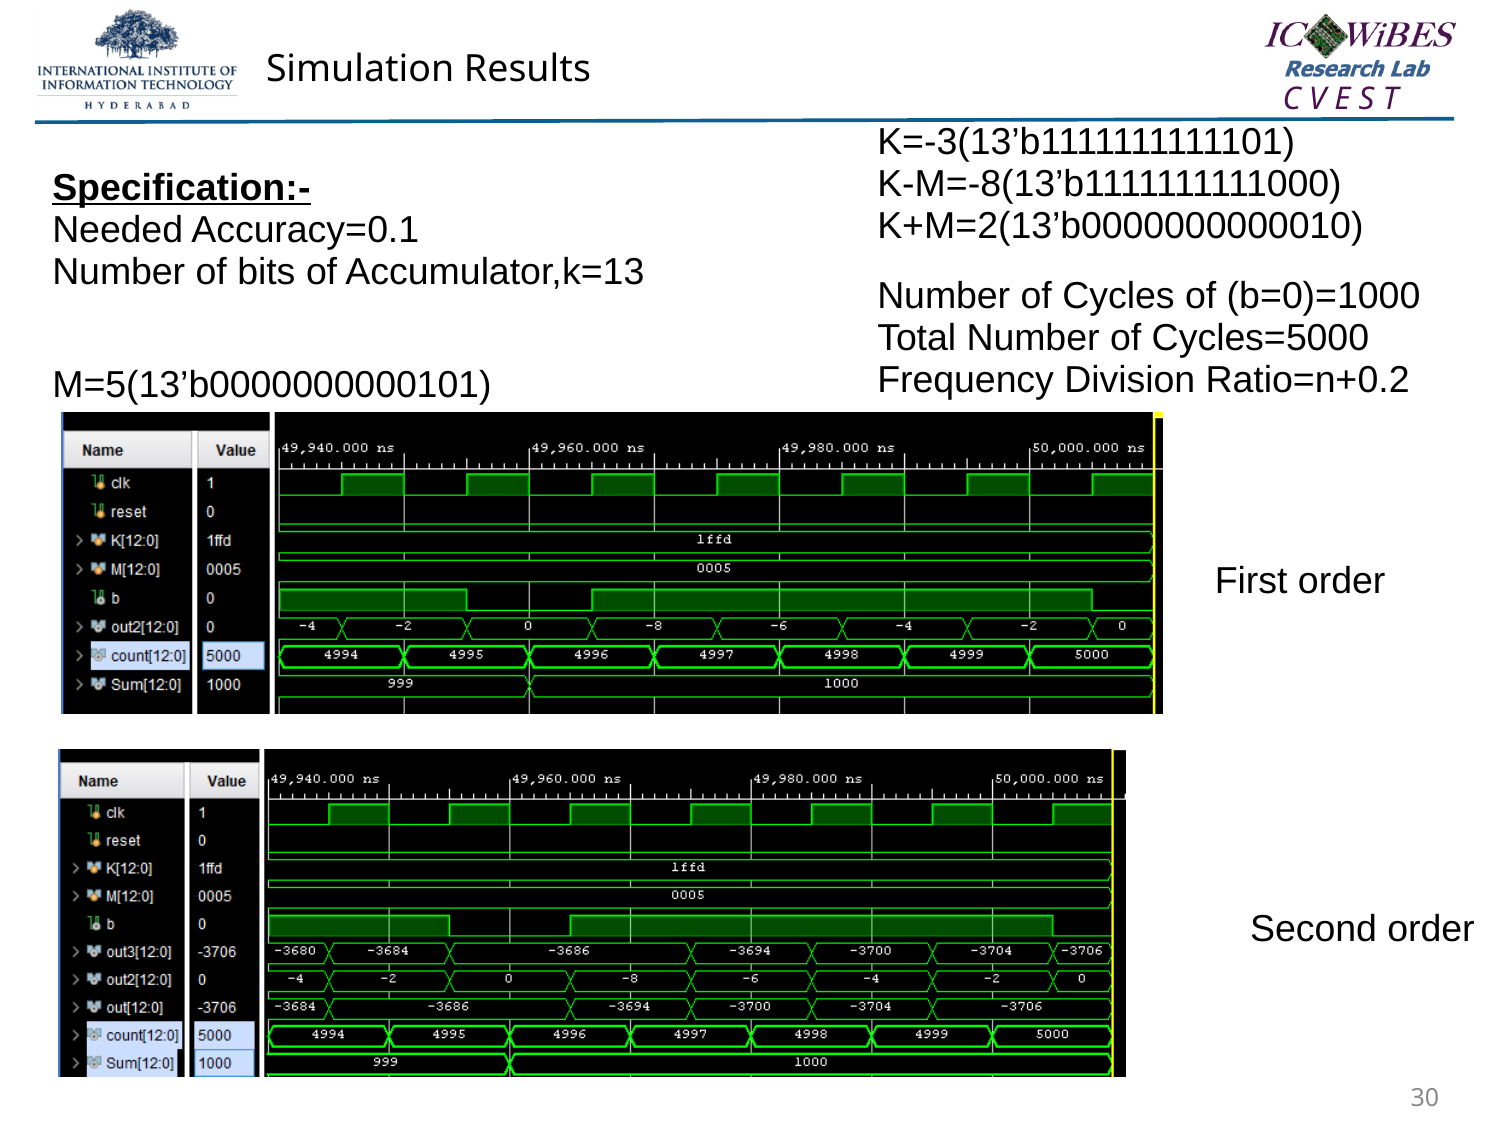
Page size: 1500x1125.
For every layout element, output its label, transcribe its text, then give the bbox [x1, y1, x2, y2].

text_box Second order [1235, 900, 1490, 957]
text_box Specification:- Needed Accuracy=0.1 Number of bits of Accumulator,k=13 [37, 159, 660, 300]
picture [58, 749, 1126, 1077]
slide_number <number> [1329, 1074, 1455, 1123]
text_box Number of Cycles of (b=0)=1000 Total Number of Cycles=5000 Frequency Division Ratio=n+0.2 [862, 267, 1463, 451]
picture [61, 412, 1163, 714]
picture [31, 2, 247, 115]
picture [1261, 12, 1458, 82]
title Simulation Results [251, 23, 1195, 110]
text_box K=-3(13’b1111111111101) K-M=-8(13’b1111111111000) K+M=2(13’b0000000000010) [862, 112, 1379, 267]
text_box First order [1200, 552, 1401, 609]
text_box M=5(13’b0000000000101) [37, 355, 507, 413]
